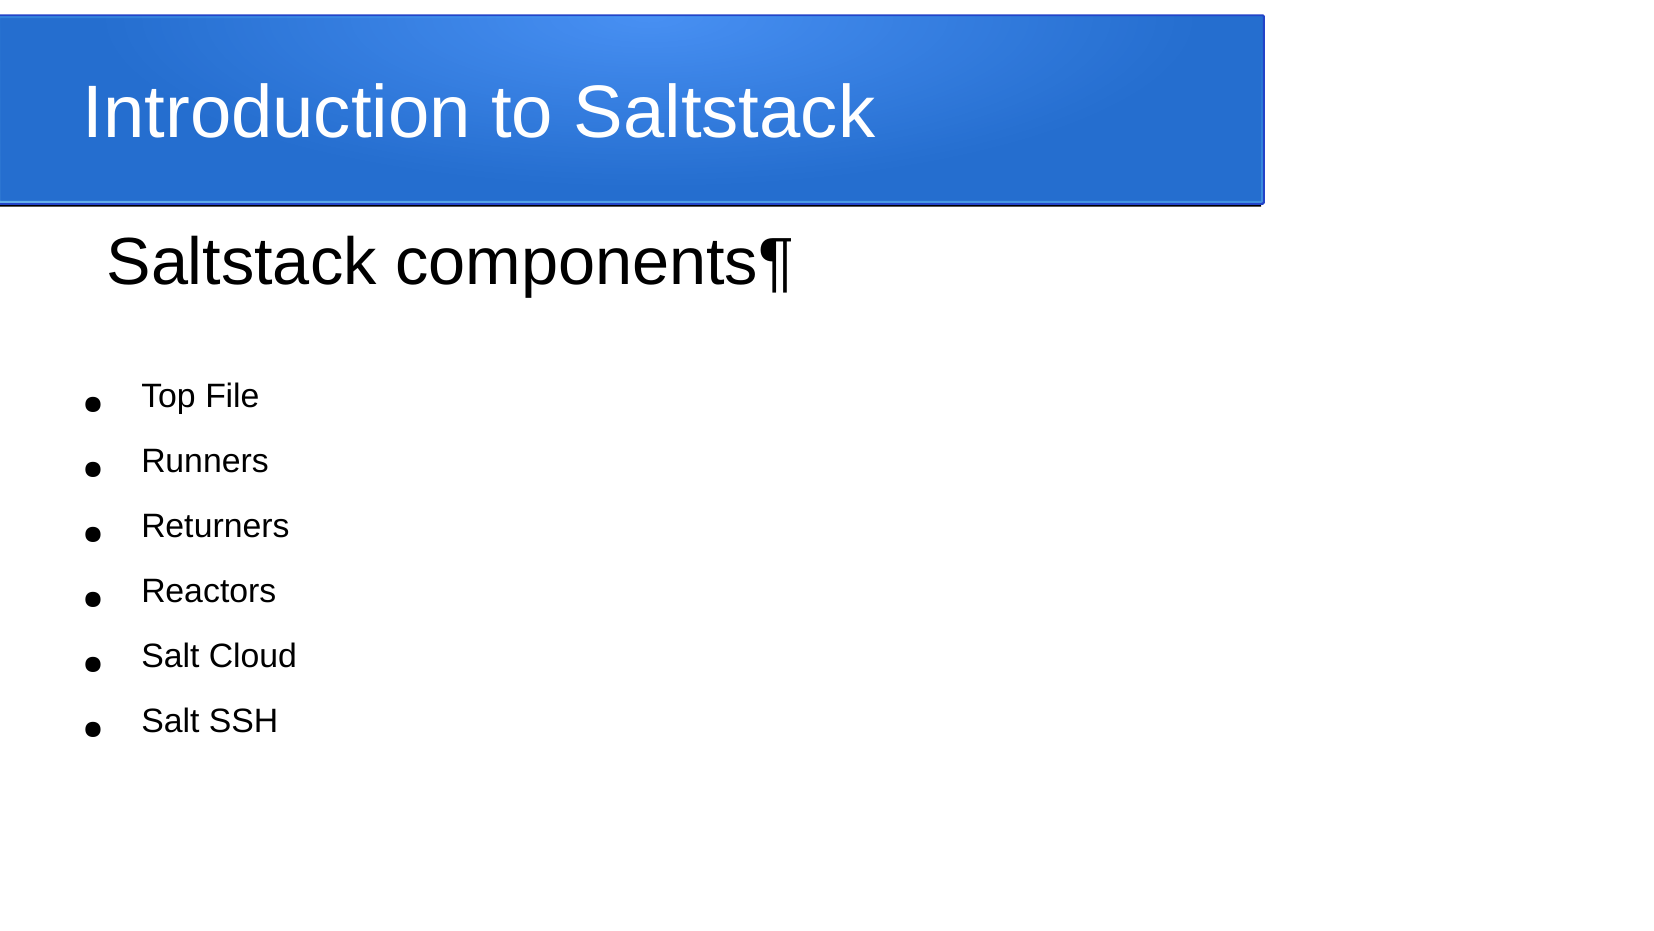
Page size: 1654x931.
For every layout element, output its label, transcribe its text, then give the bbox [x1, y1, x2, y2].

subtitle Saltstack components¶ Top File Runners Returners Reactors Salt Cloud Salt SSH [82, 224, 1571, 829]
title Introduction to Saltstack [82, 35, 1235, 189]
